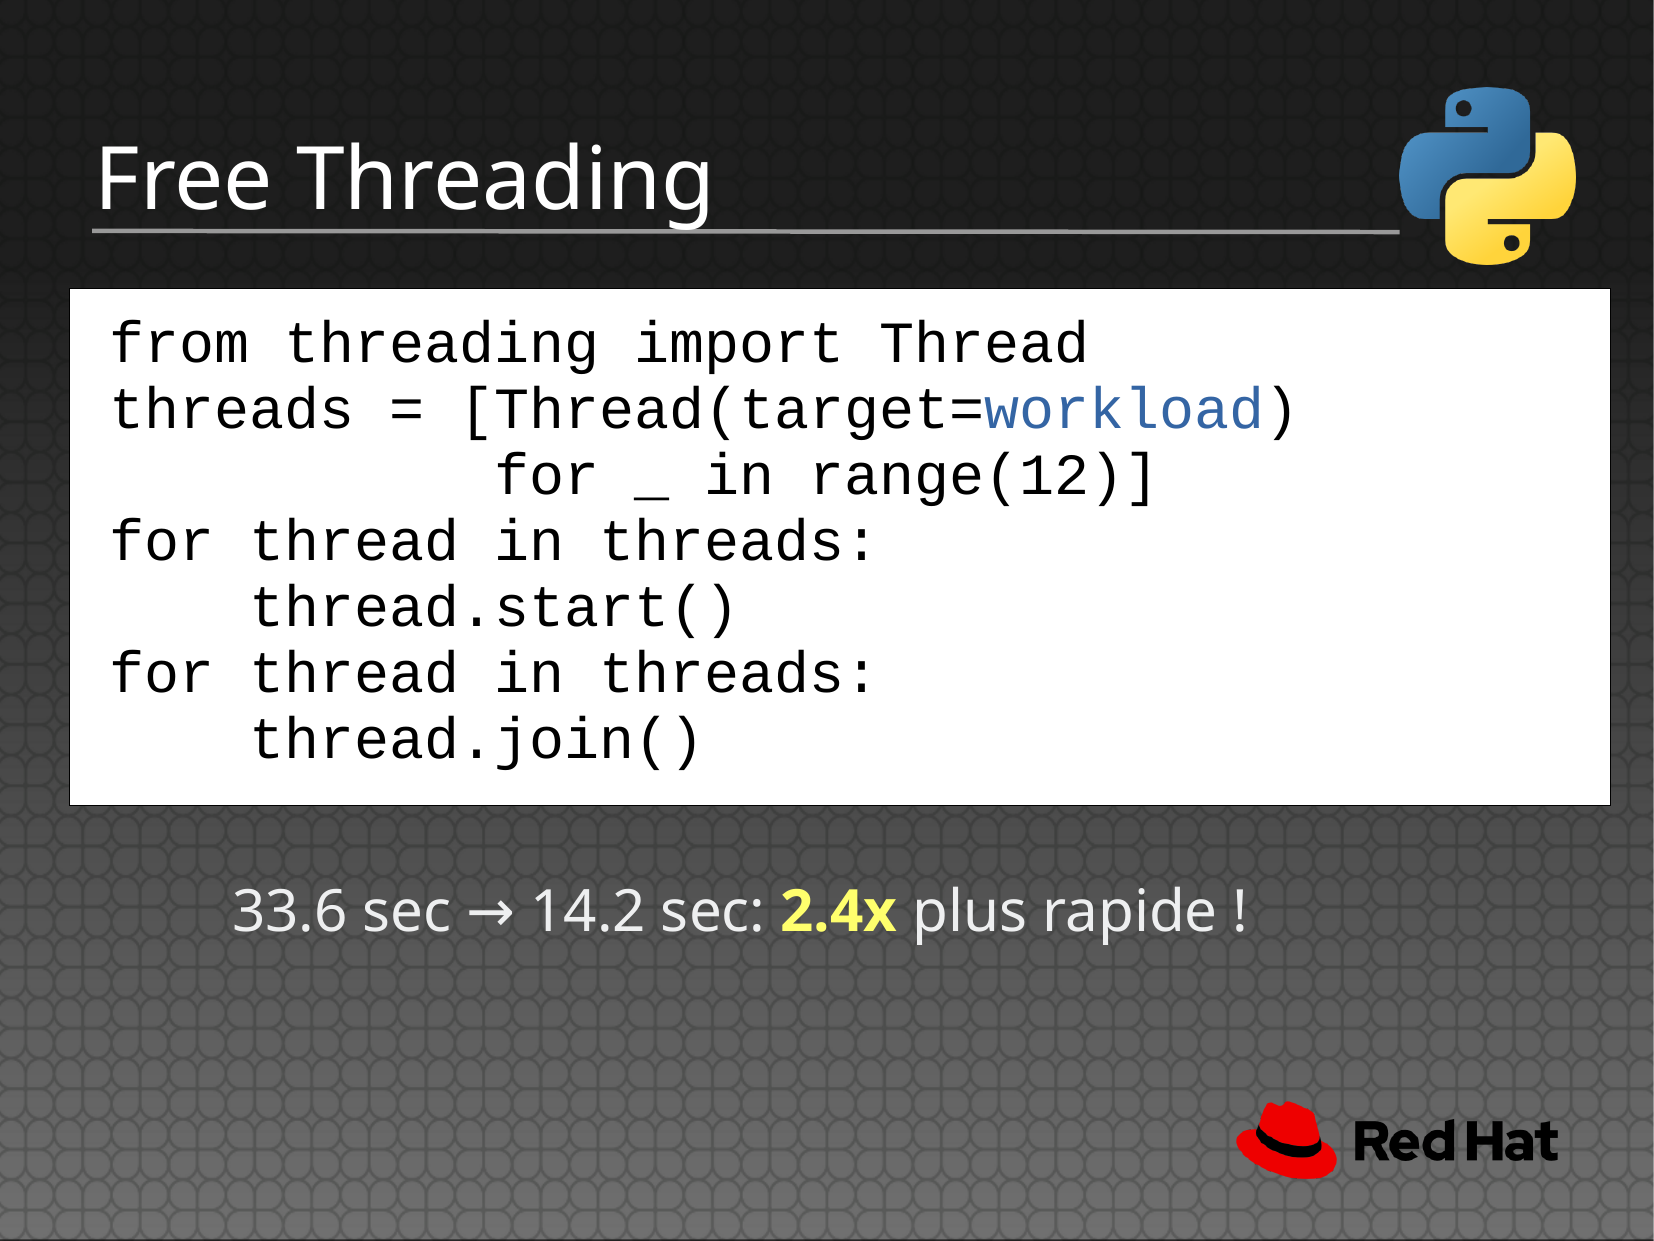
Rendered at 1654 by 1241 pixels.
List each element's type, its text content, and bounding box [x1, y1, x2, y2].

title Free Threading [94, 100, 1426, 251]
text_box [69, 288, 1611, 806]
list from threading import Thread threads = [Thread(target=workload) for _ in range(12)] for thread in threads: thread.start() for thread in threads: thread.join() [38, 314, 1585, 830]
picture [0, 0, 1654, 1241]
text_box 33.6 sec → 14.2 sec: 2.4x plus rapide ! [217, 861, 1333, 942]
